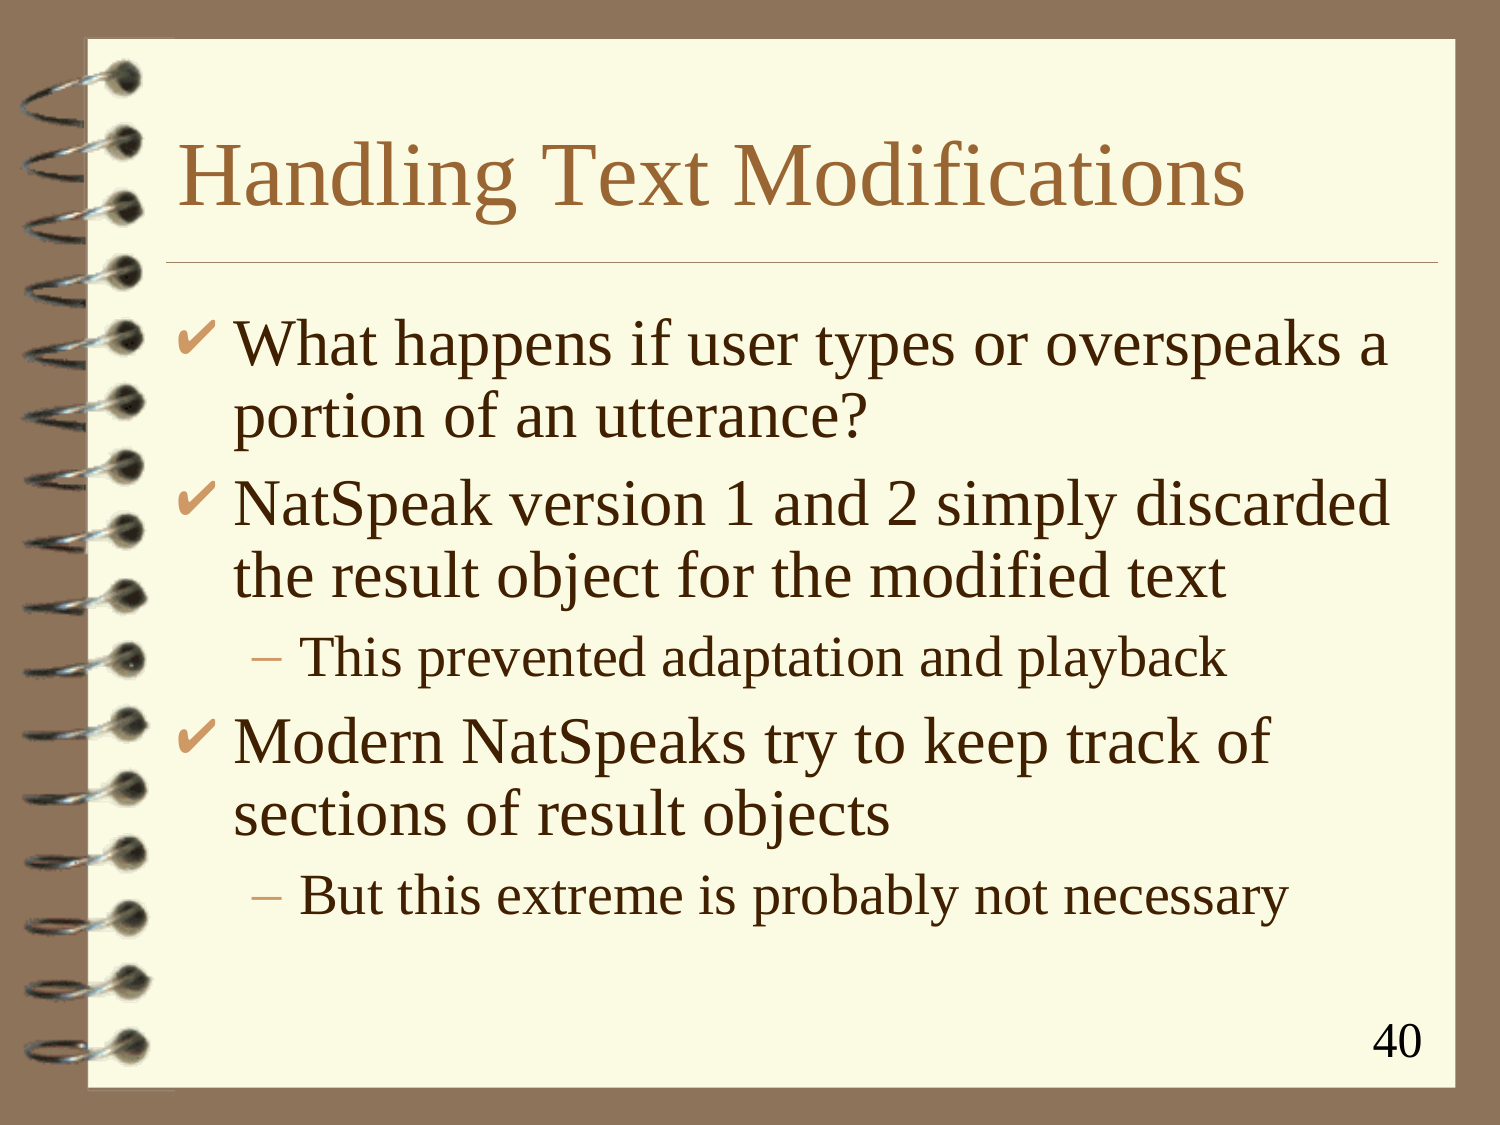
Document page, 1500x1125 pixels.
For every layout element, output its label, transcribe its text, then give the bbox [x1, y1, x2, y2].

picture [0, 0, 175, 1125]
title Handling Text Modifications [162, 74, 1438, 263]
list What happens if user types or overspeaks a portion of an utterance? NatSpeak version 1 and 2 simply discarded the result object for the modified text This prevented adaptation and playback Modern NatSpeaks try to keep track of sections of result objects But this extreme is probably not necessary [162, 299, 1438, 976]
